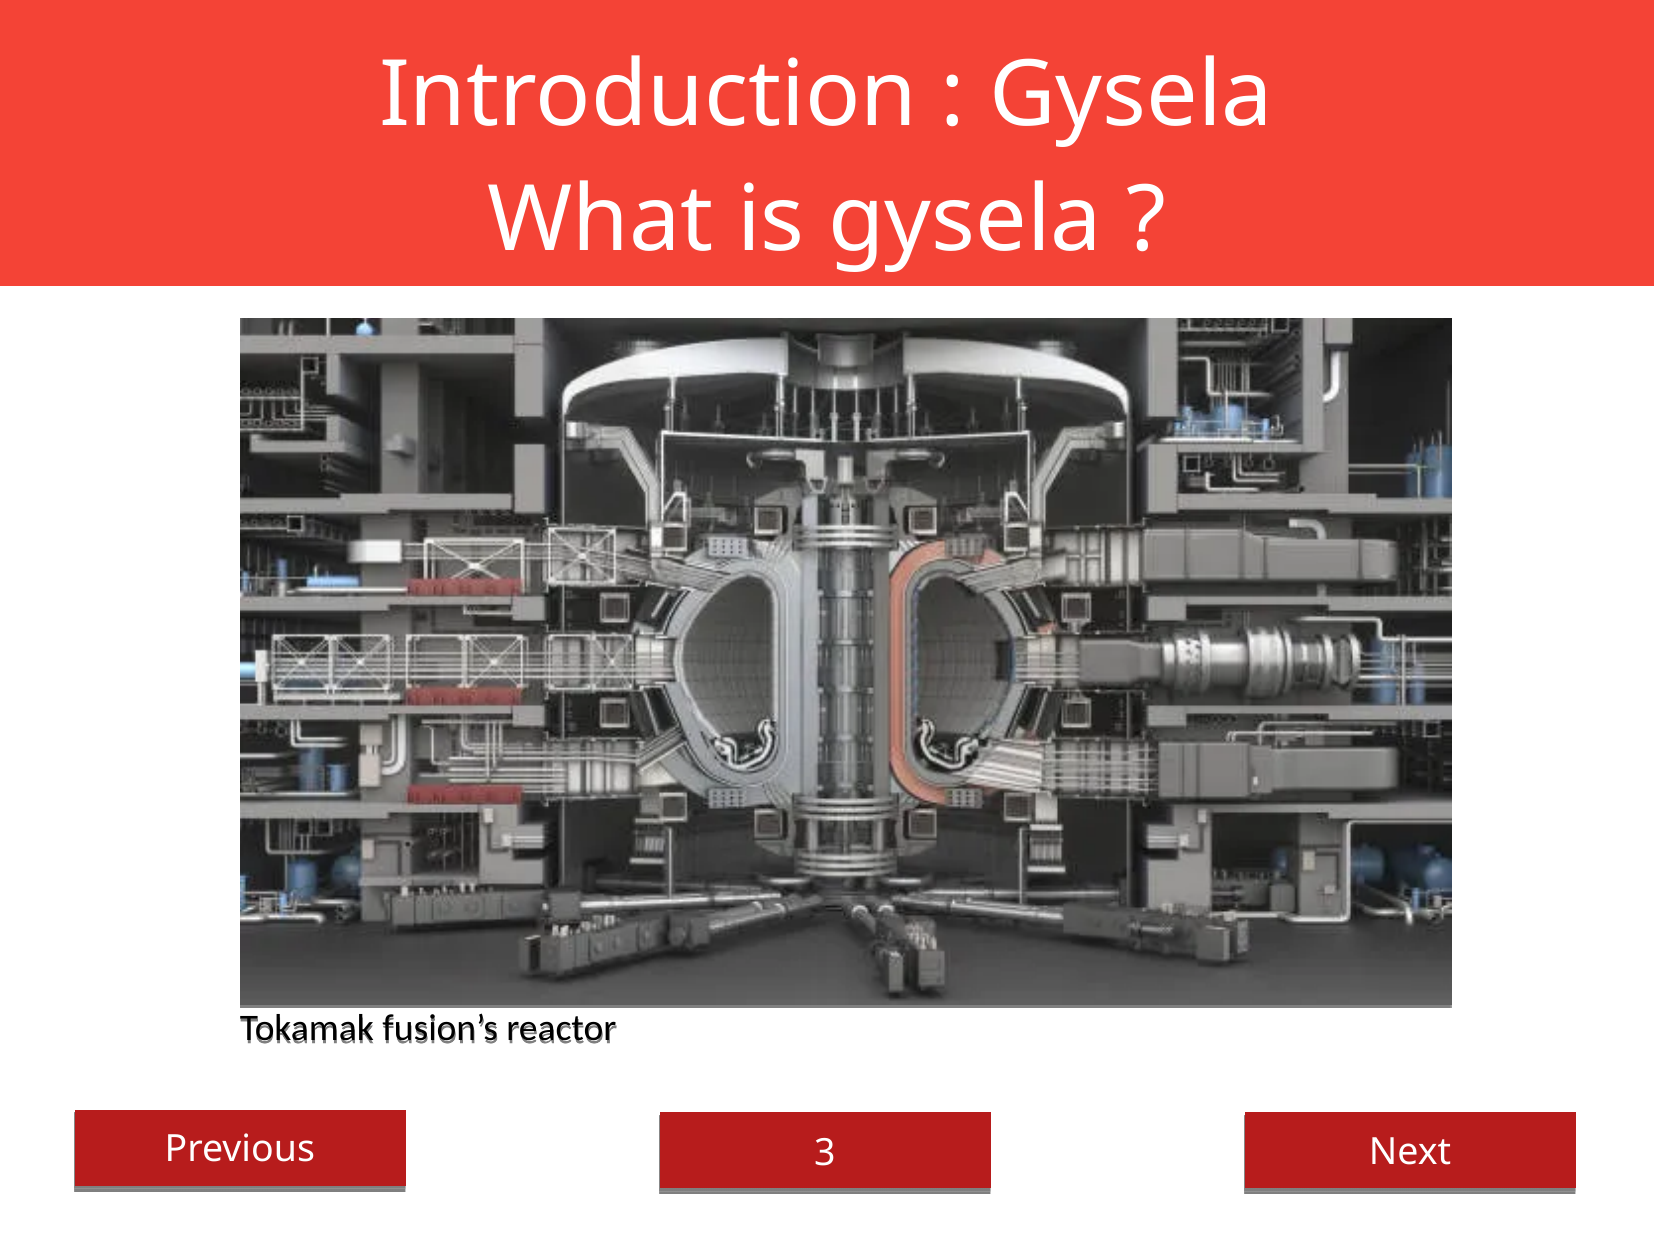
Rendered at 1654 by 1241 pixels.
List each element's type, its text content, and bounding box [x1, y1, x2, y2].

picture [240, 318, 1452, 1006]
text_box Tokamak fusion’s reactor [225, 1005, 1426, 1066]
text_box Next [1245, 1112, 1576, 1188]
text_box Previous [75, 1110, 406, 1186]
text_box <numéro> [690, 1117, 961, 1188]
text_box [660, 1112, 991, 1188]
title Introduction : Gysela What is gysela ? [82, 49, 1571, 257]
